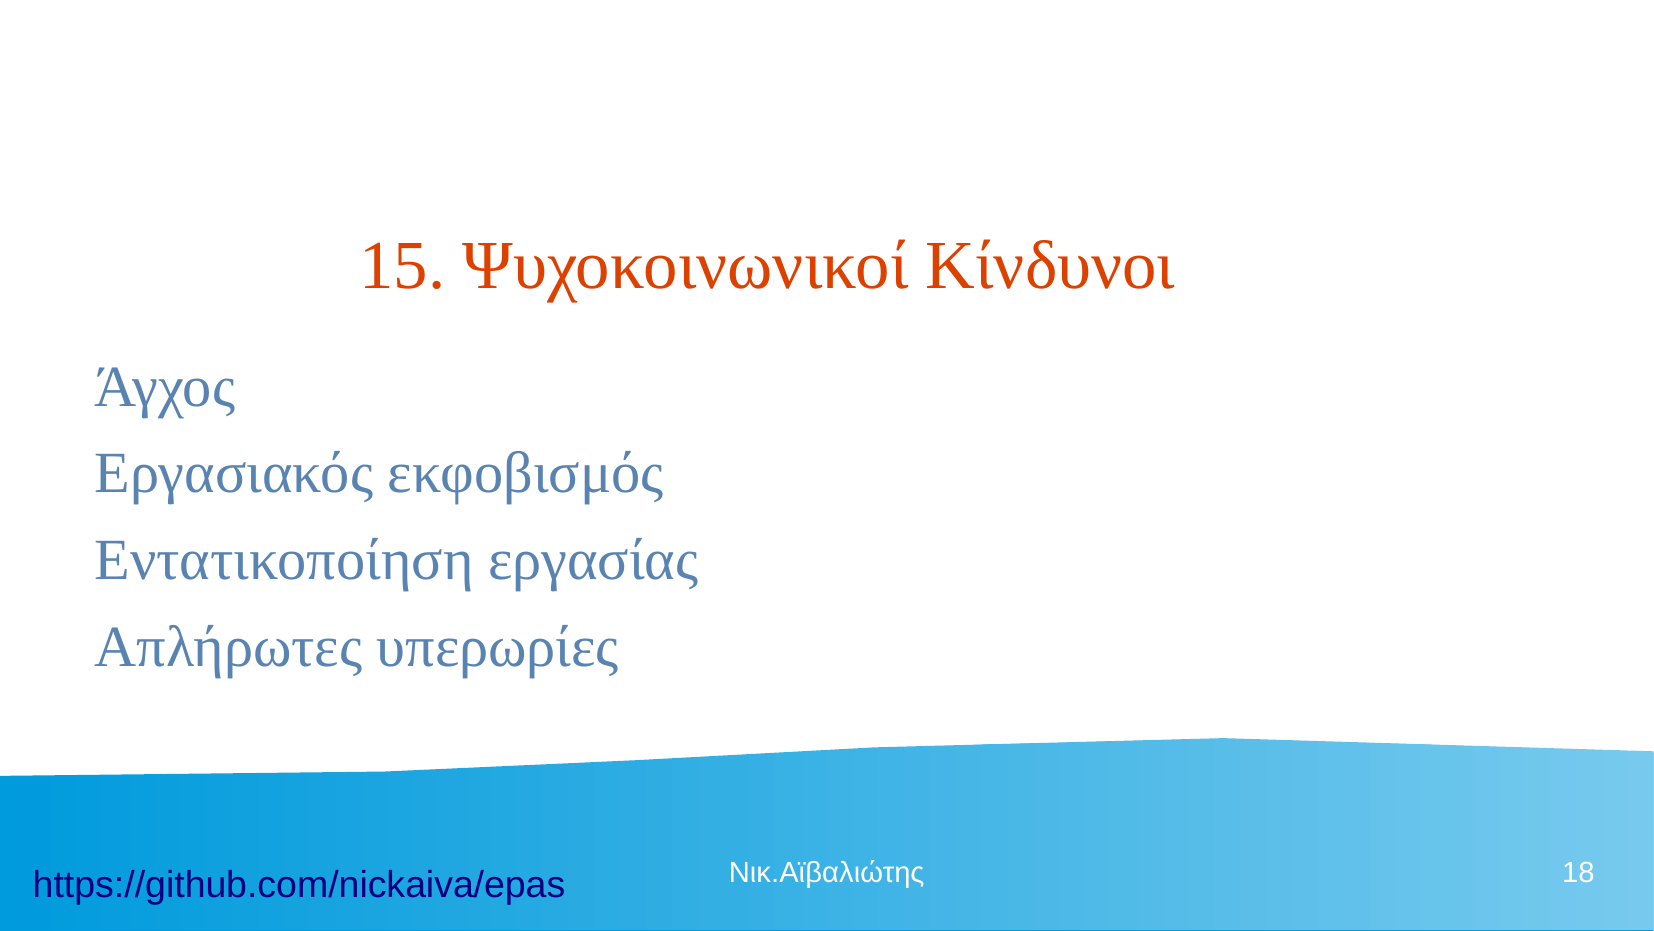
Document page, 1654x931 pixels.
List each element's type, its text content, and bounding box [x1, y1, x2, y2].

title 15. Ψυχοκοινωνικοί Κίνδυνοι [29, 177, 1506, 355]
list Άγχος Εργασιακός εκφοβισμός Εντατικοποίηση εργασίας Απλήρωτες υπερωρίες [59, 354, 1595, 739]
